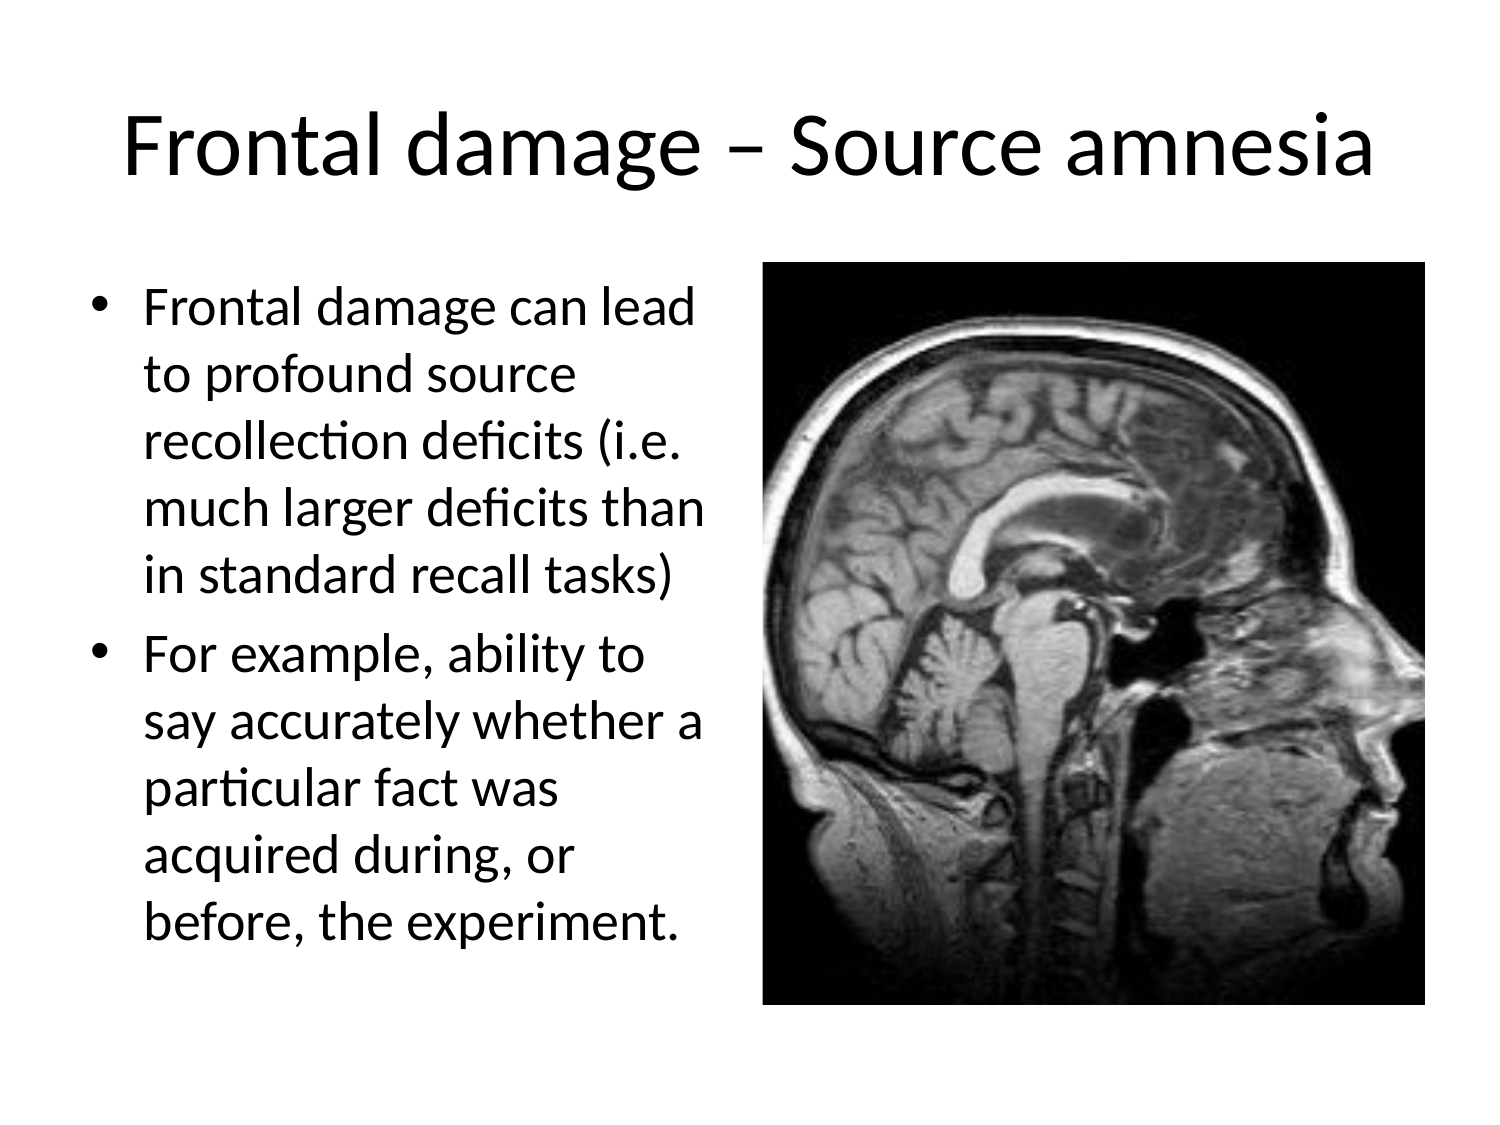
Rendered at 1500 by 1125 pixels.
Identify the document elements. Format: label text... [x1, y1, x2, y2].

title Frontal damage – Source amnesia [75, 45, 1425, 233]
picture [762, 262, 1425, 1005]
list Frontal damage can lead to profound source recollection deficits (i.e. much larger deficits than in standard recall tasks) For example, ability to say accurately whether a particular fact was acquired during, or before, the experiment. [75, 262, 738, 1005]
